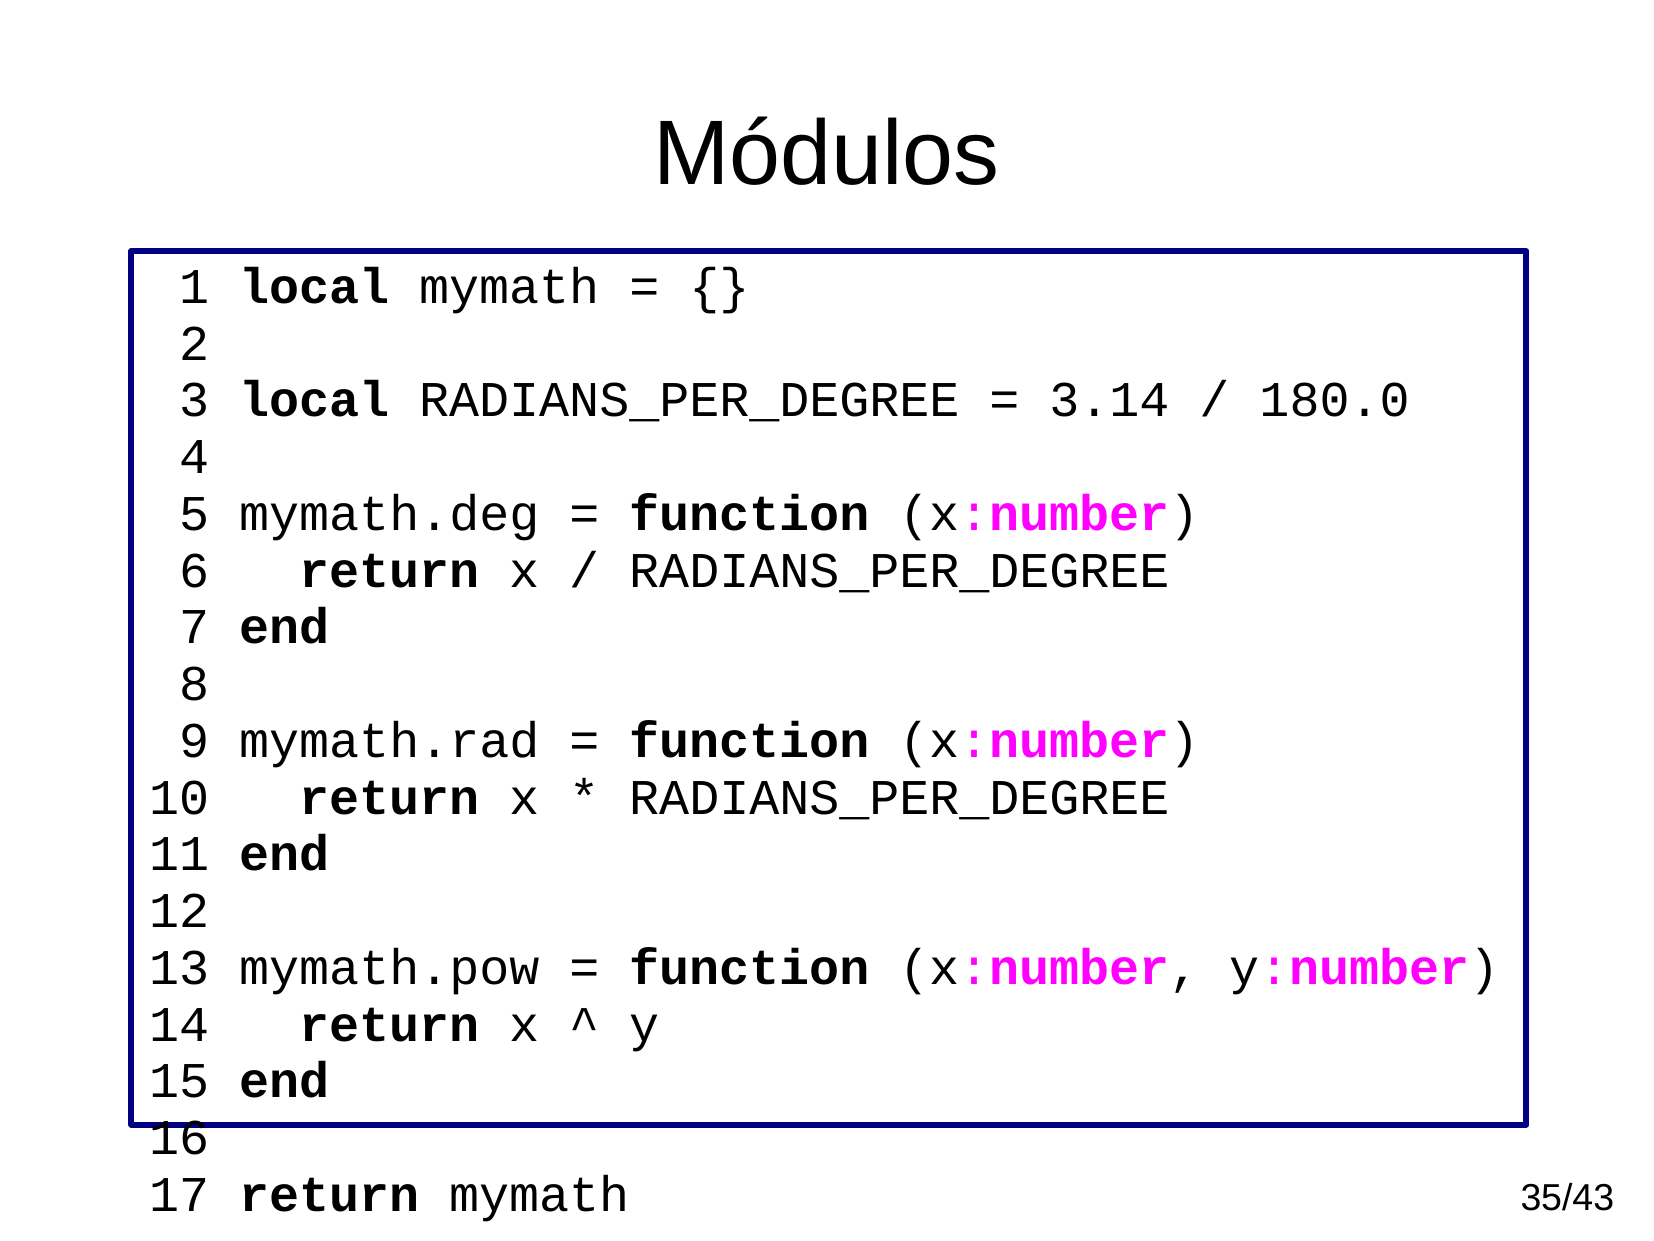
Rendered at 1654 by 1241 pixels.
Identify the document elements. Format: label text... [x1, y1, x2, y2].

text_box 35/43 [1495, 1168, 1630, 1239]
text_box 1 local mymath = {} 2 3 local RADIANS_PER_DEGREE = 3.14 / 180.0 4 5 mymath.deg = function (x:number) 6 return x / RADIANS_PER_DEGREE 7 end 8 9 mymath.rad = function (x:number) 10 return x * RADIANS_PER_DEGREE 11 end 12 13 mymath.pow = function (x:number, y:number) 14 return x ^ y 15 end 16 17 return mymath [131, 251, 1527, 1125]
title Módulos [82, 49, 1571, 257]
